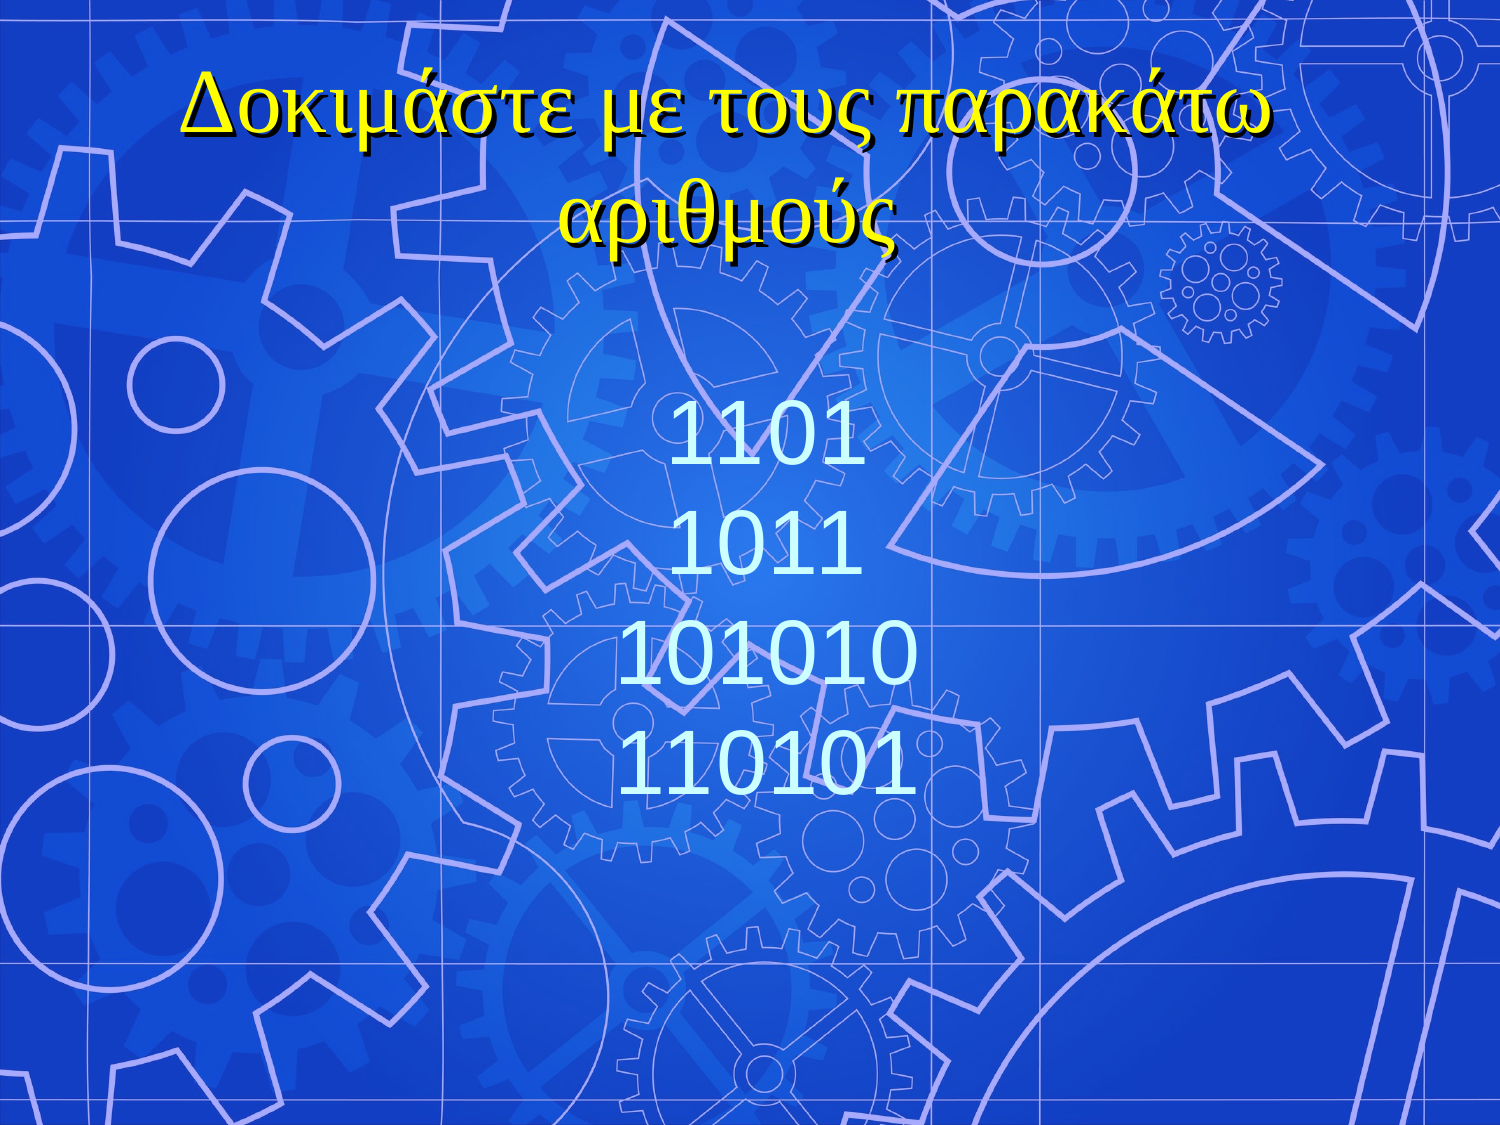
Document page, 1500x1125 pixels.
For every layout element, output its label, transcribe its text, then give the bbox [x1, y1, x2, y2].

title 1101 1011 101010 110101 [141, 460, 1394, 725]
picture [0, 0, 1500, 1125]
title Δοκιμάστε με τους παρακάτω αριθμούς [23, 19, 1430, 284]
